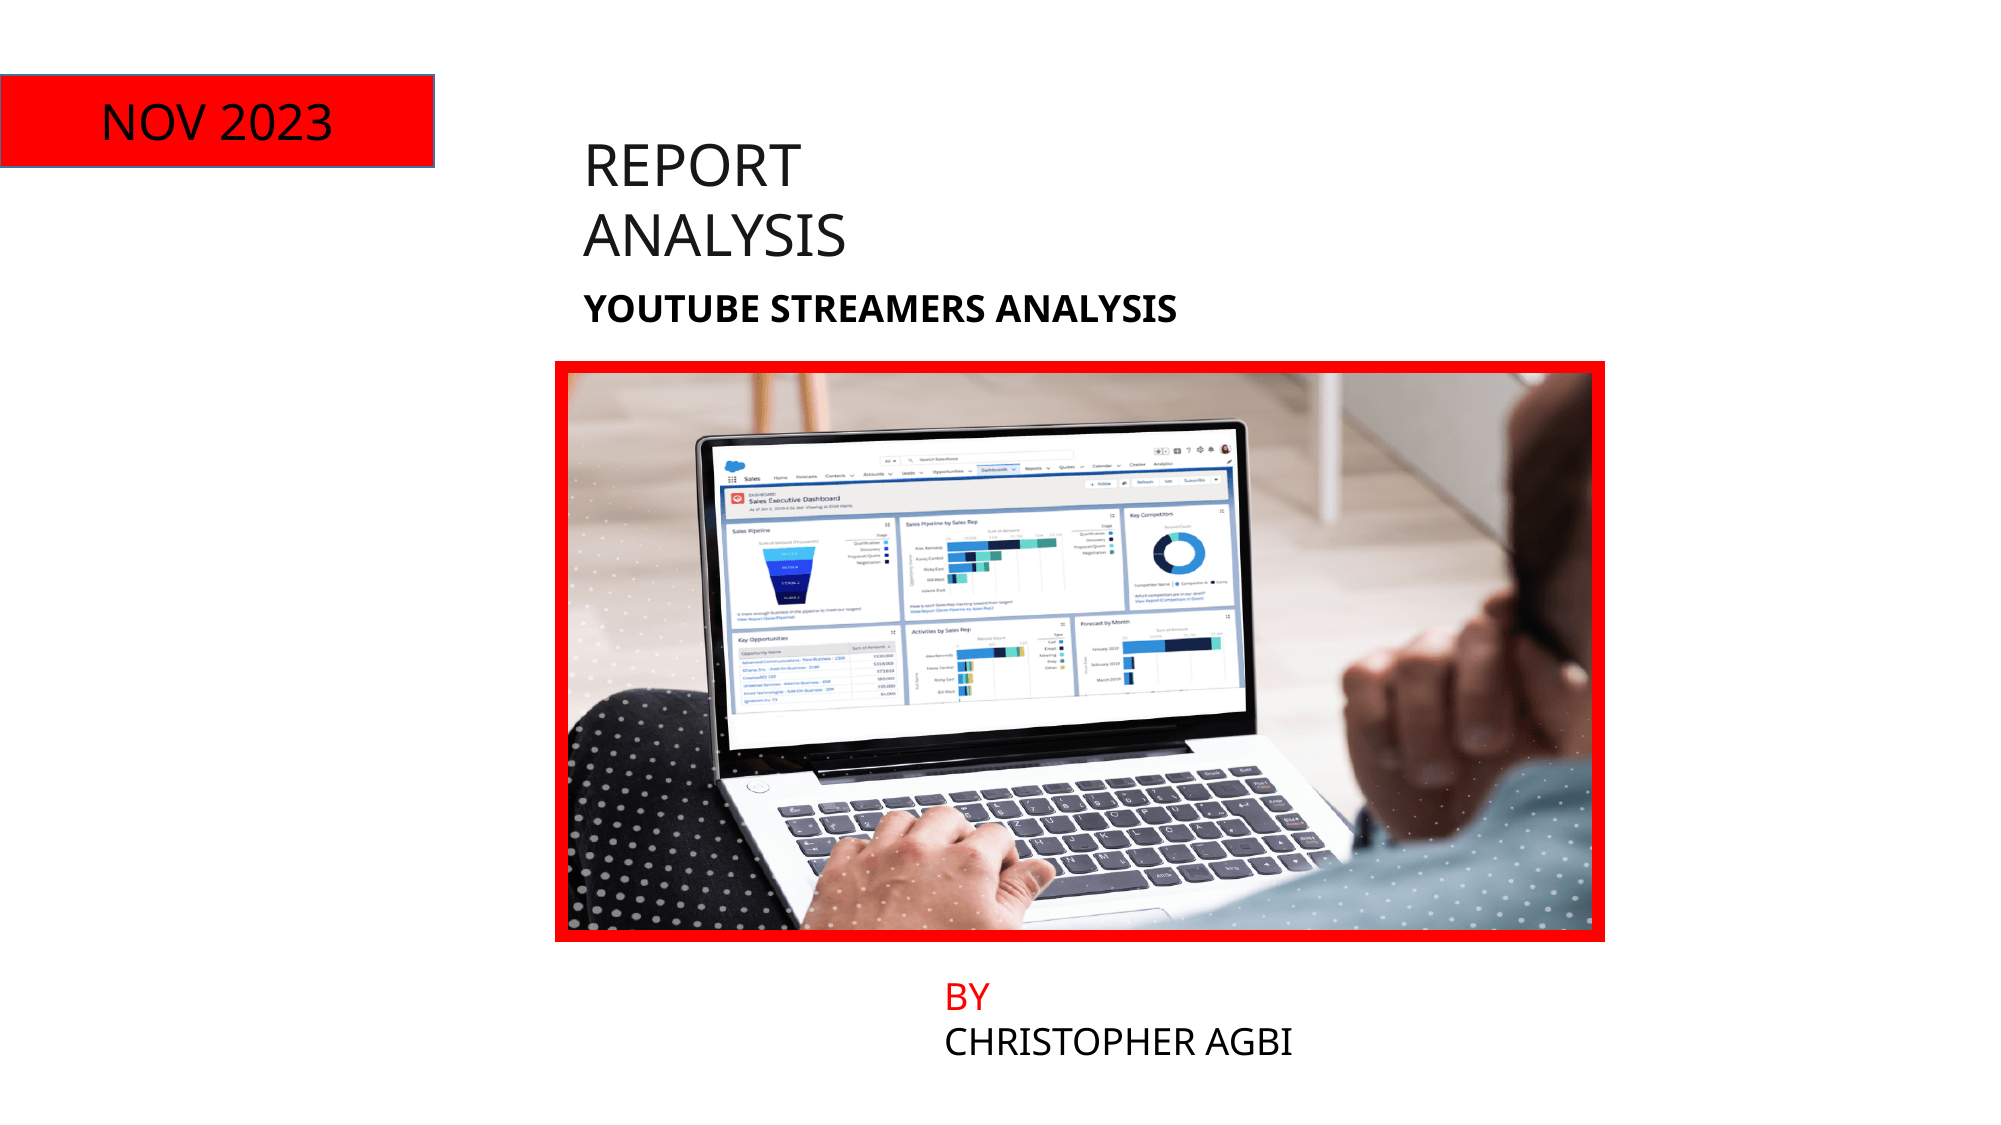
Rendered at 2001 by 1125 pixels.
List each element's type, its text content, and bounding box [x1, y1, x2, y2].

picture [568, 373, 1592, 930]
text_box BY CHRISTOPHER AGBI [929, 964, 1302, 1071]
text_box REPORT ANALYSIS [568, 120, 856, 277]
text_box NOV 2023 [0, 75, 434, 167]
text_box YOUTUBE STREAMERS ANALYSIS [568, 277, 1231, 338]
